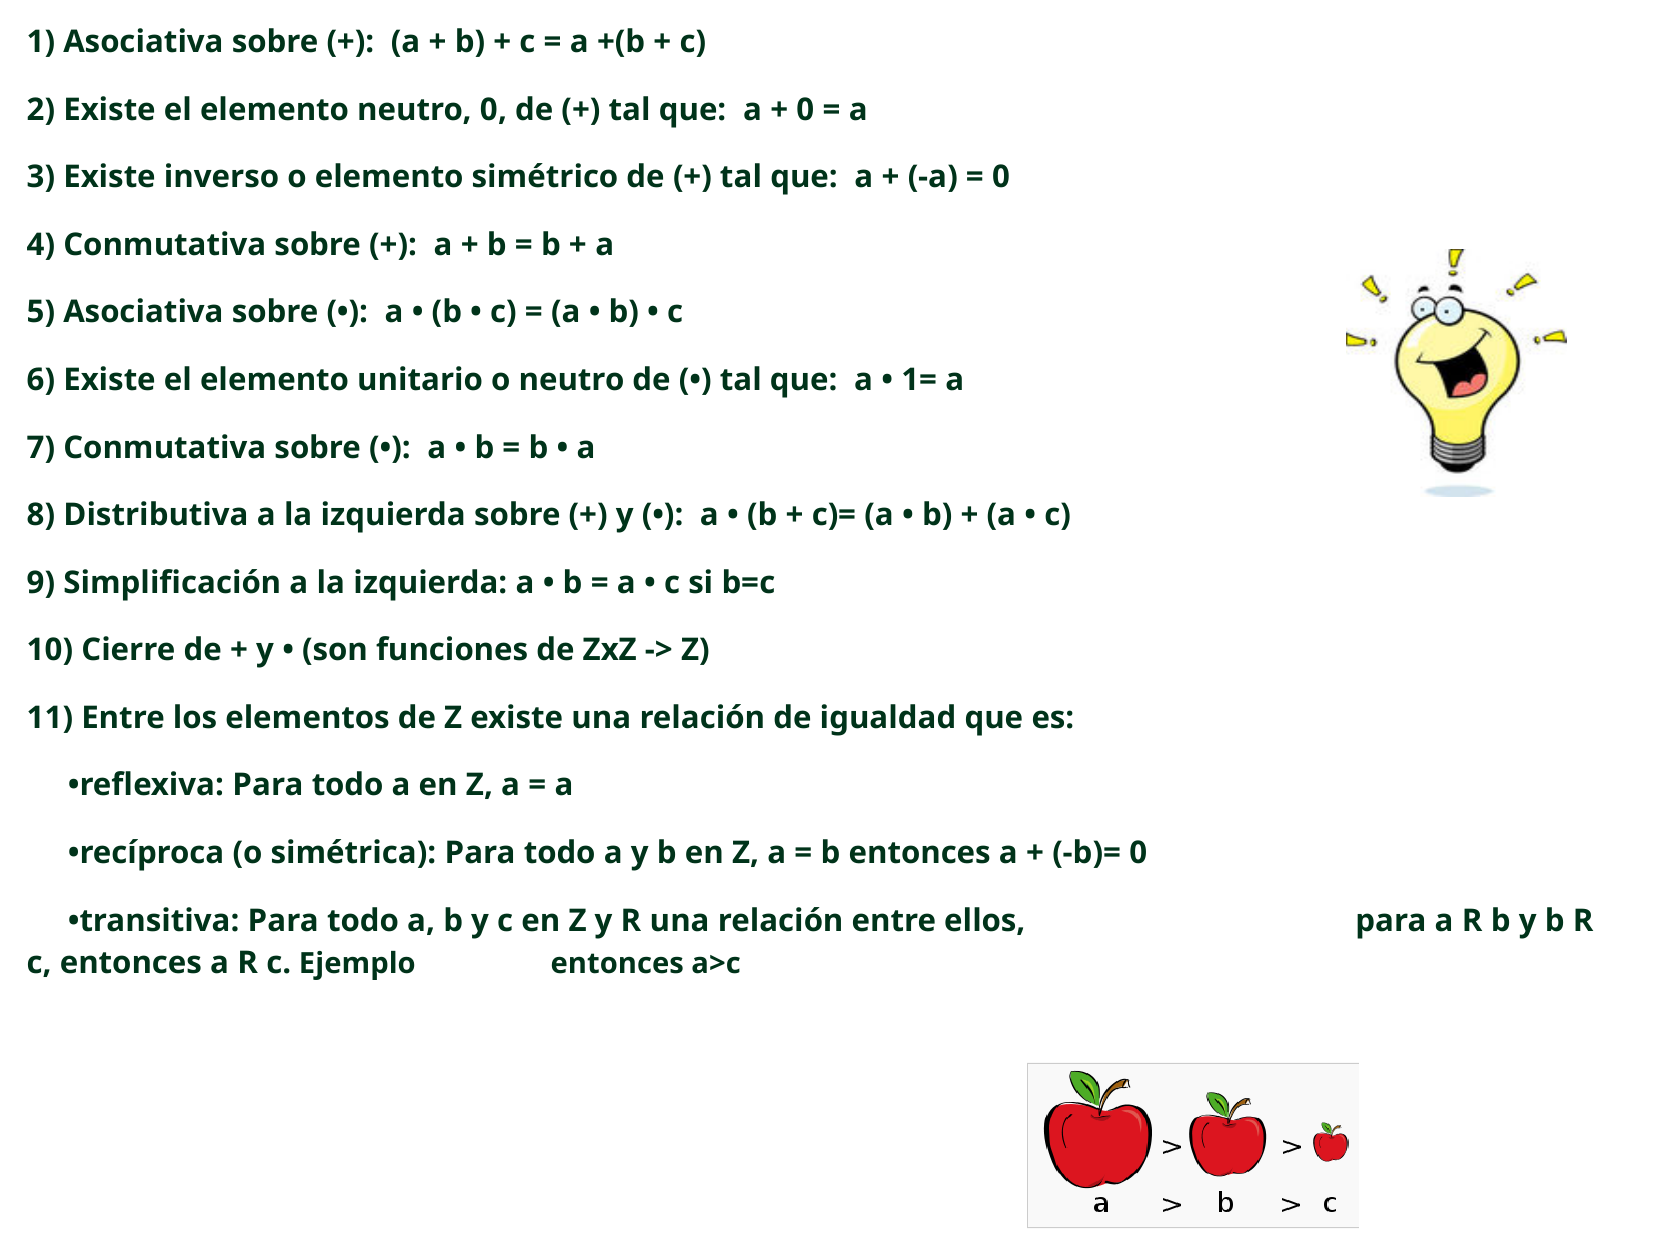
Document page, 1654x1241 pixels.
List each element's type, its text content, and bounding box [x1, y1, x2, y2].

picture [1027, 1062, 1359, 1229]
text_box 1) Asociativa sobre (+): (a + b) + c = a +(b + c) 2) Existe el elemento neutro, 0, de (+) tal que: a + 0 = a 3) Existe inverso o elemento simétrico de (+) tal que: a + (-a) = 0 4) Conmutativa sobre (+): a + b = b + a 5) Asociativa sobre (•): a • (b • c) = (a • b) • c 6) Existe el elemento unitario o neutro de (•) tal que: a • 1= a 7) Conmutativa sobre (•): a • b = b • a 8) Distributiva a la izquierda sobre (+) y (•): a • (b + c)= (a • b) + (a • c) 9) Simplificación a la izquierda: a • b = a • c si b=c 10) Cierre de + y • (son funciones de ZxZ -> Z) 11) Entre los elementos de Z existe una relación de igualdad que es: •reflexiva: Para todo a en Z, a = a •recíproca (o simétrica): Para todo a y b en Z, a = b entonces a + (-b)= 0 •transitiva: Para todo a, b y c en Z y R una relación entre ellos, para a R b y b R c, entonces a R c. Ejemplo entonces a>c [11, 11, 1642, 1241]
picture [1346, 249, 1567, 497]
